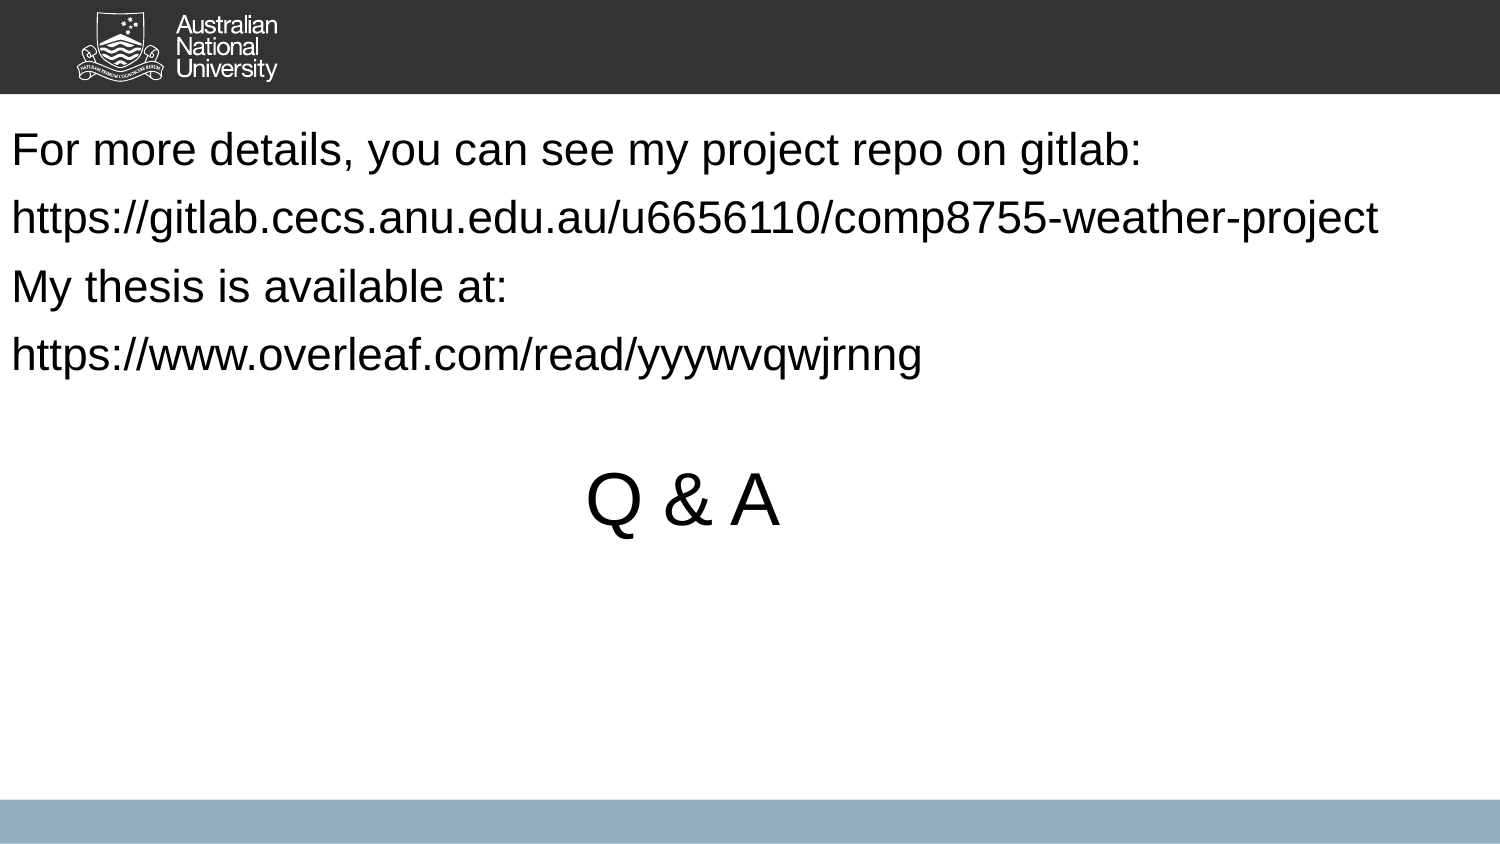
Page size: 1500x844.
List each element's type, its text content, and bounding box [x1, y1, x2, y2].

list For more details, you can see my project repo on gitlab: https://gitlab.cecs.anu.edu.au/u6656110/comp8755-weather-project My thesis is available at: https://www.overleaf.com/read/yyywvqwjrnng [0, 112, 1456, 436]
title Q & A [585, 429, 811, 571]
